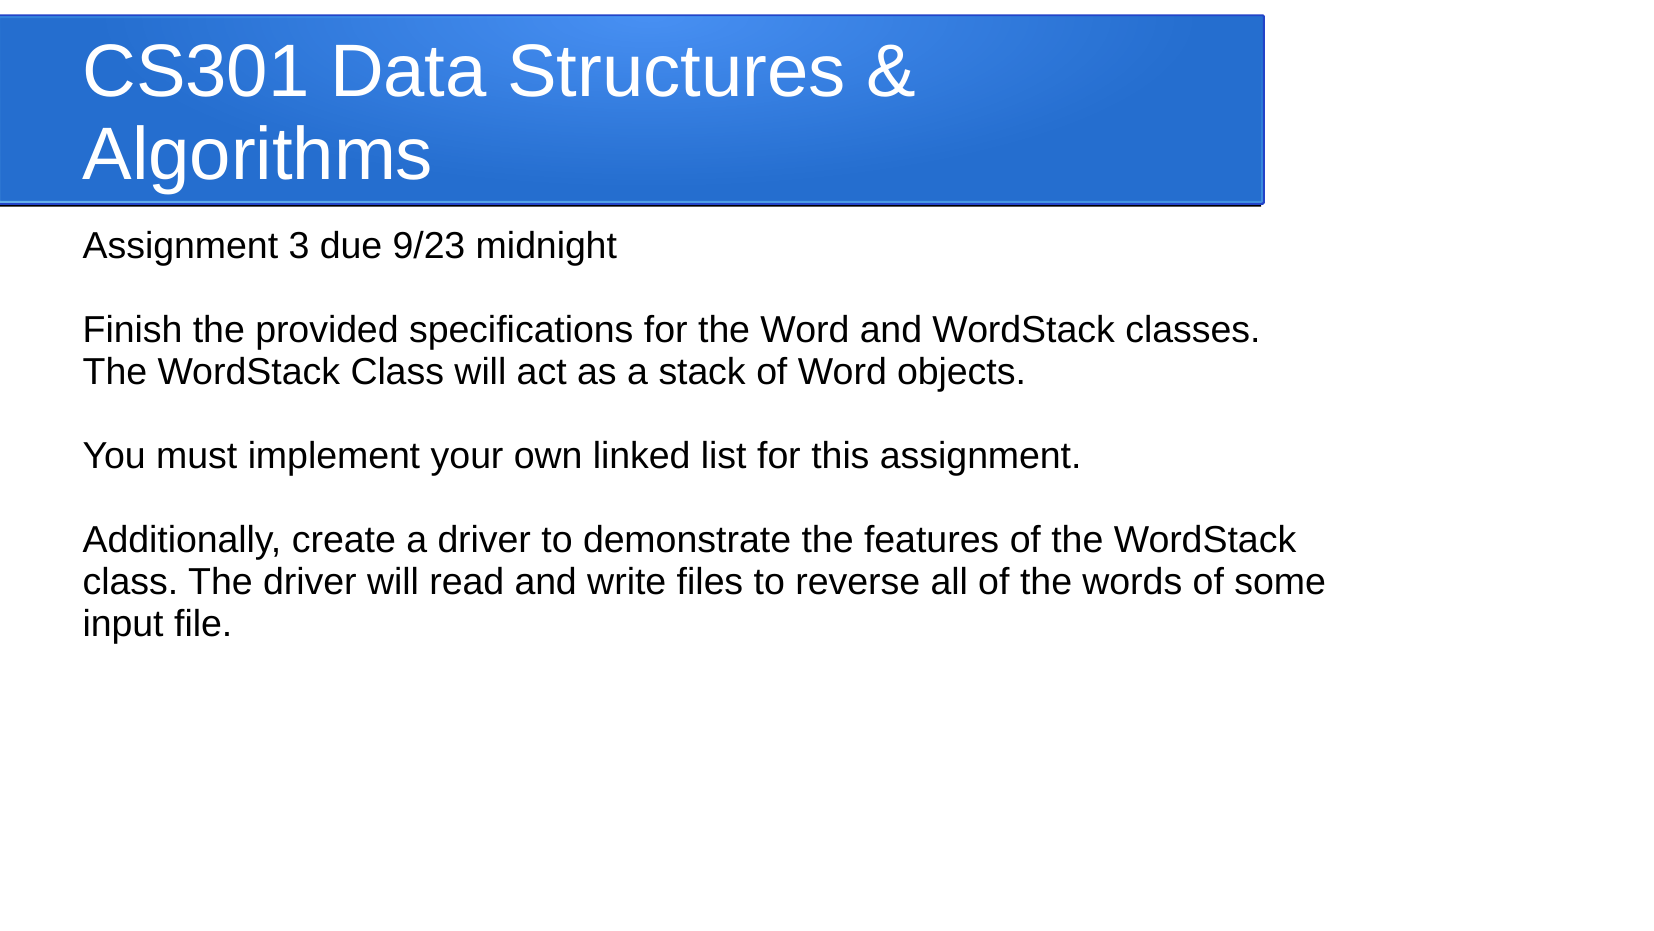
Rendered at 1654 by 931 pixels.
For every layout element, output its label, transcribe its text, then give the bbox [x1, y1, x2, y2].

title CS301 Data Structures & Algorithms [82, 29, 1235, 196]
subtitle Assignment 3 due 9/23 midnight Finish the provided specifications for the Word and WordStack classes. The WordStack Class will act as a stack of Word objects. You must implement your own linked list for this assignment. Additionally, create a driver to demonstrate the features of the WordStack class. The driver will read and write files to reverse all of the words of some input file. [82, 224, 1366, 855]
